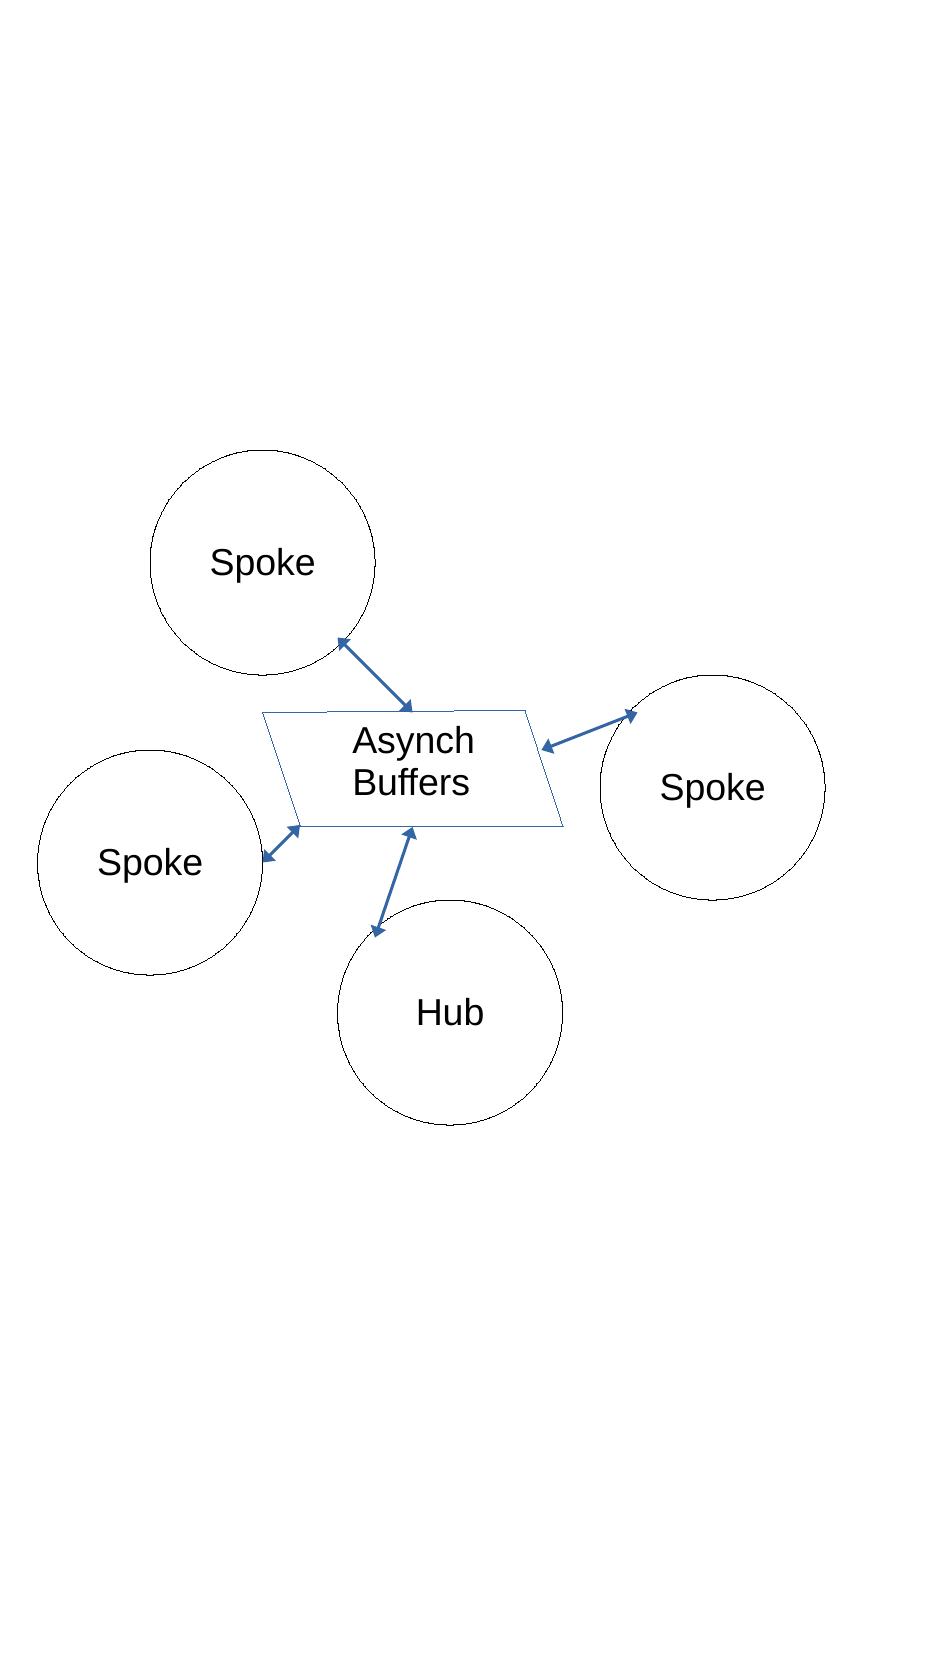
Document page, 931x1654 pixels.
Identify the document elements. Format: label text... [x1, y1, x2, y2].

text_box [262, 711, 401, 827]
text_box Asynch Buffers [337, 712, 563, 849]
text_box Spoke [37, 750, 263, 976]
text_box Spoke [600, 675, 826, 901]
text_box Spoke [150, 450, 376, 676]
text_box Hub [337, 900, 563, 1126]
